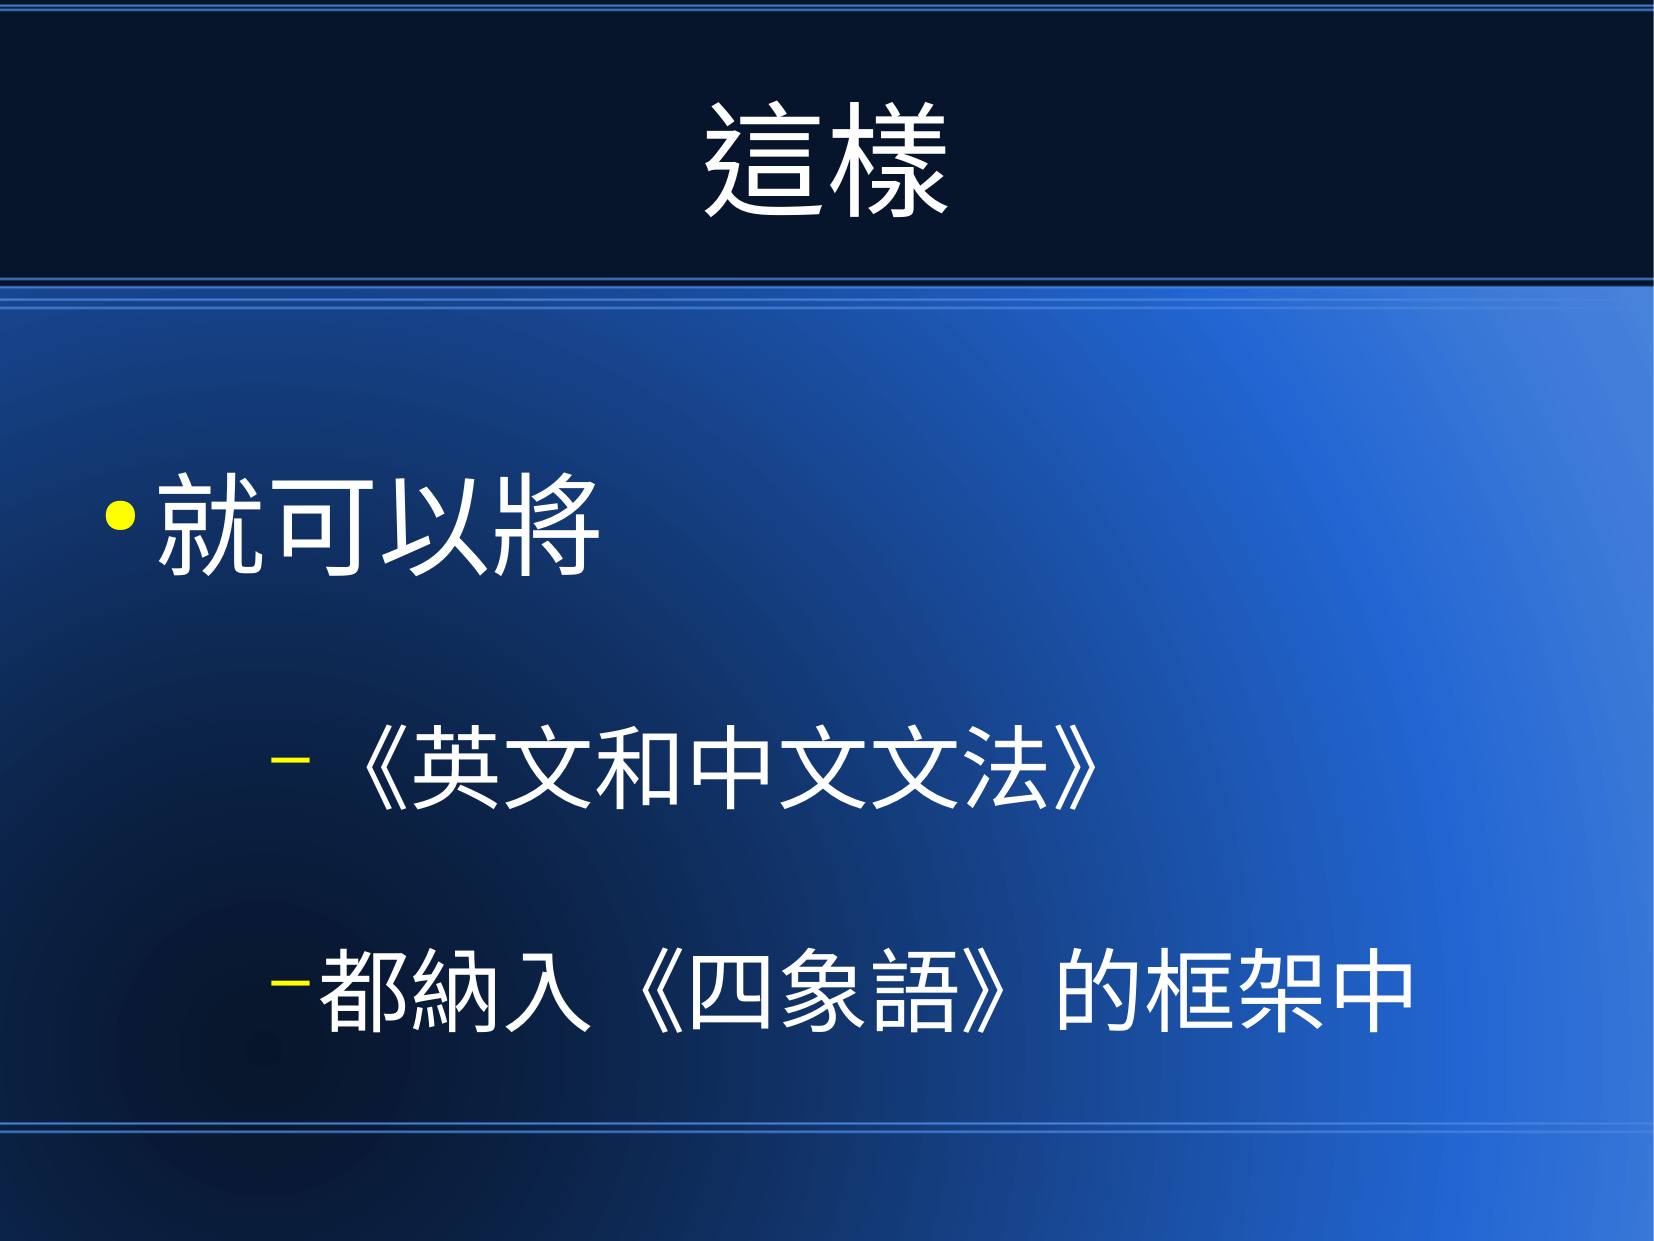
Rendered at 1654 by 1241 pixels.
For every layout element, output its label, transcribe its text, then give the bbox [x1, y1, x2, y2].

picture [0, 0, 1654, 1241]
list 就可以將 《英文和中文文法》 都納入《四象語》的框架中 [82, 355, 1571, 1241]
title 這樣 [82, 49, 1571, 257]
